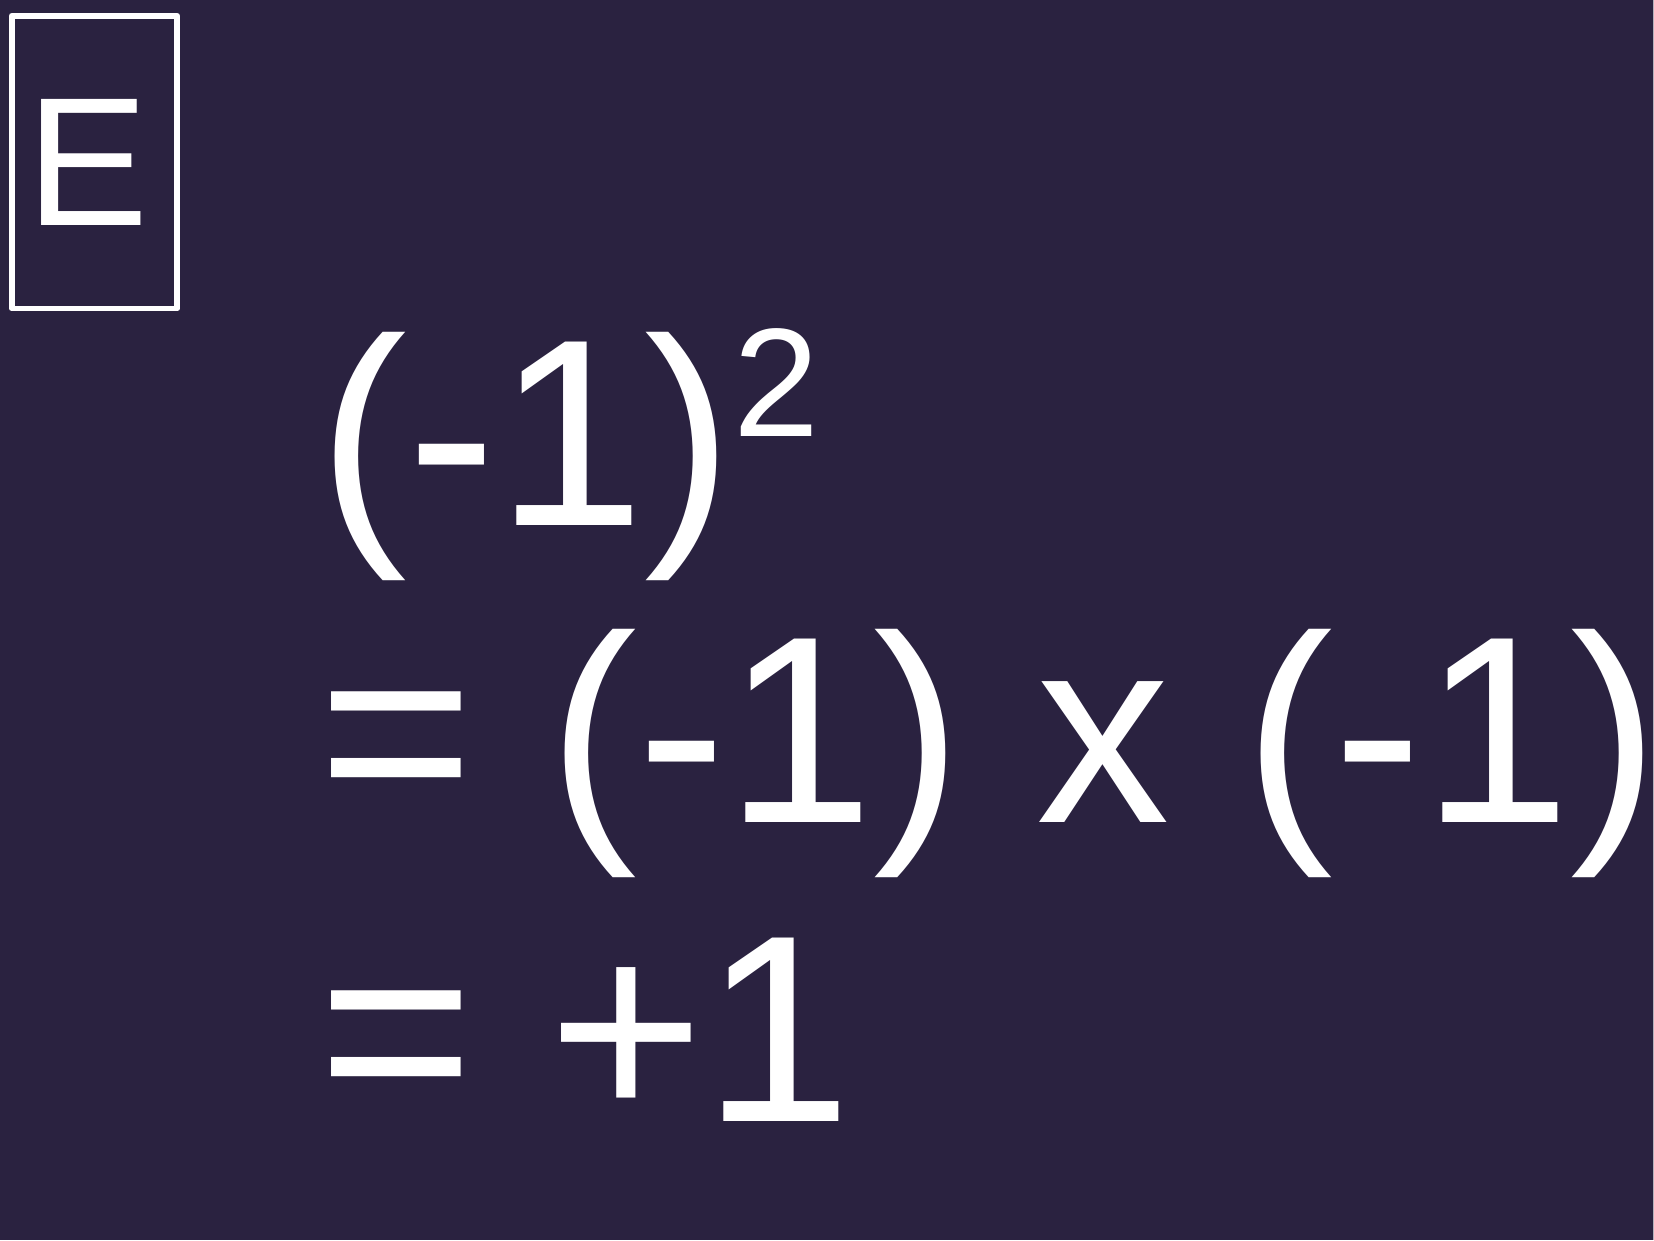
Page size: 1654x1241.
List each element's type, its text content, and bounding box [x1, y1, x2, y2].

text_box E [11, 15, 178, 309]
title (-1)2 = (-1) x (-1) = +1 [318, 283, 1654, 1178]
